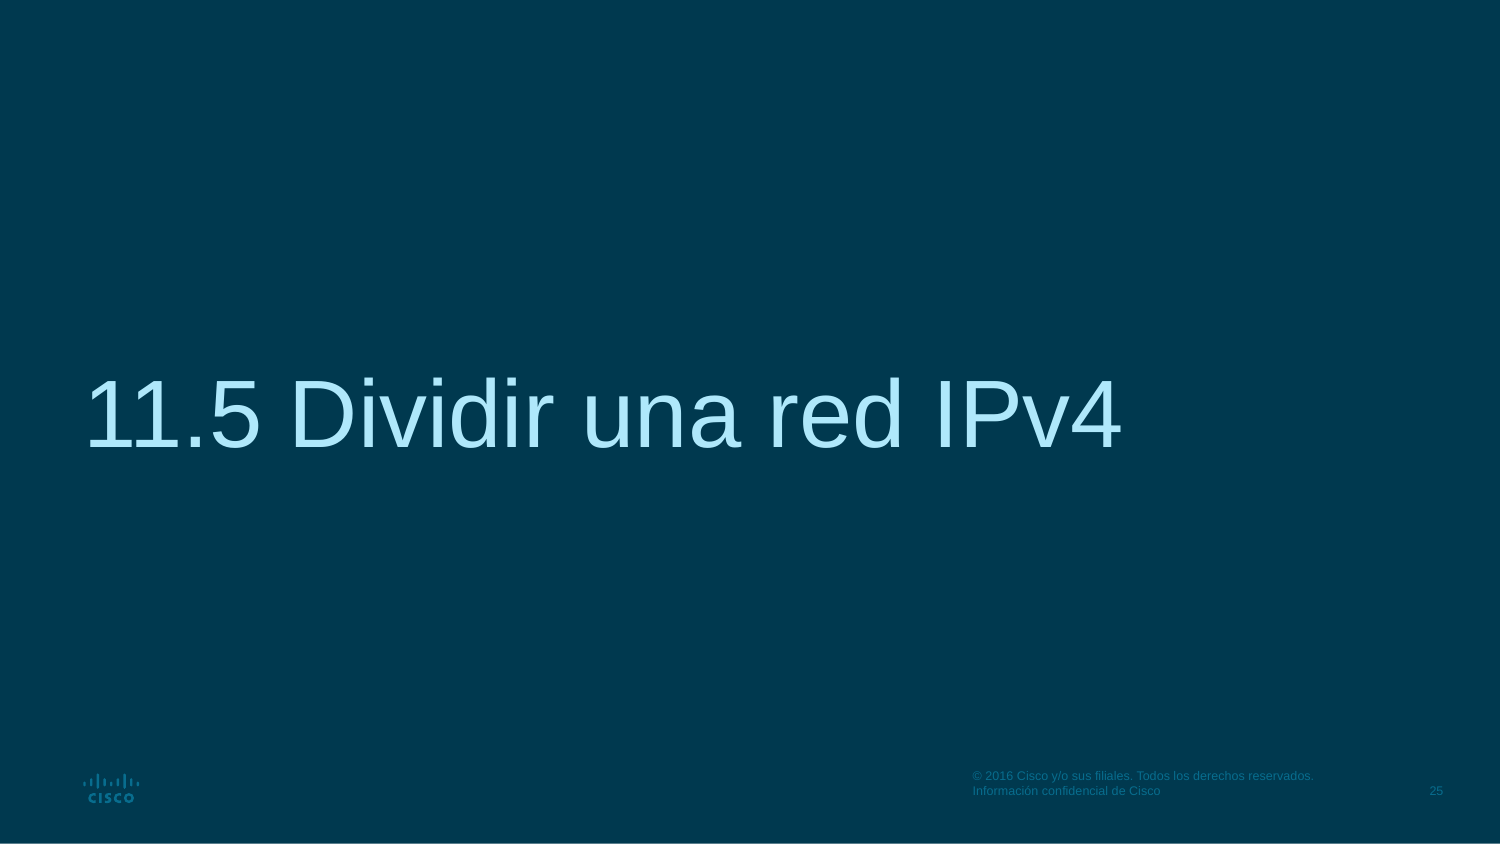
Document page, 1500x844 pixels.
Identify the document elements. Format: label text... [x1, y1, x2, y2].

title 11.5 Dividir una red IPv4 [68, 438, 1418, 591]
